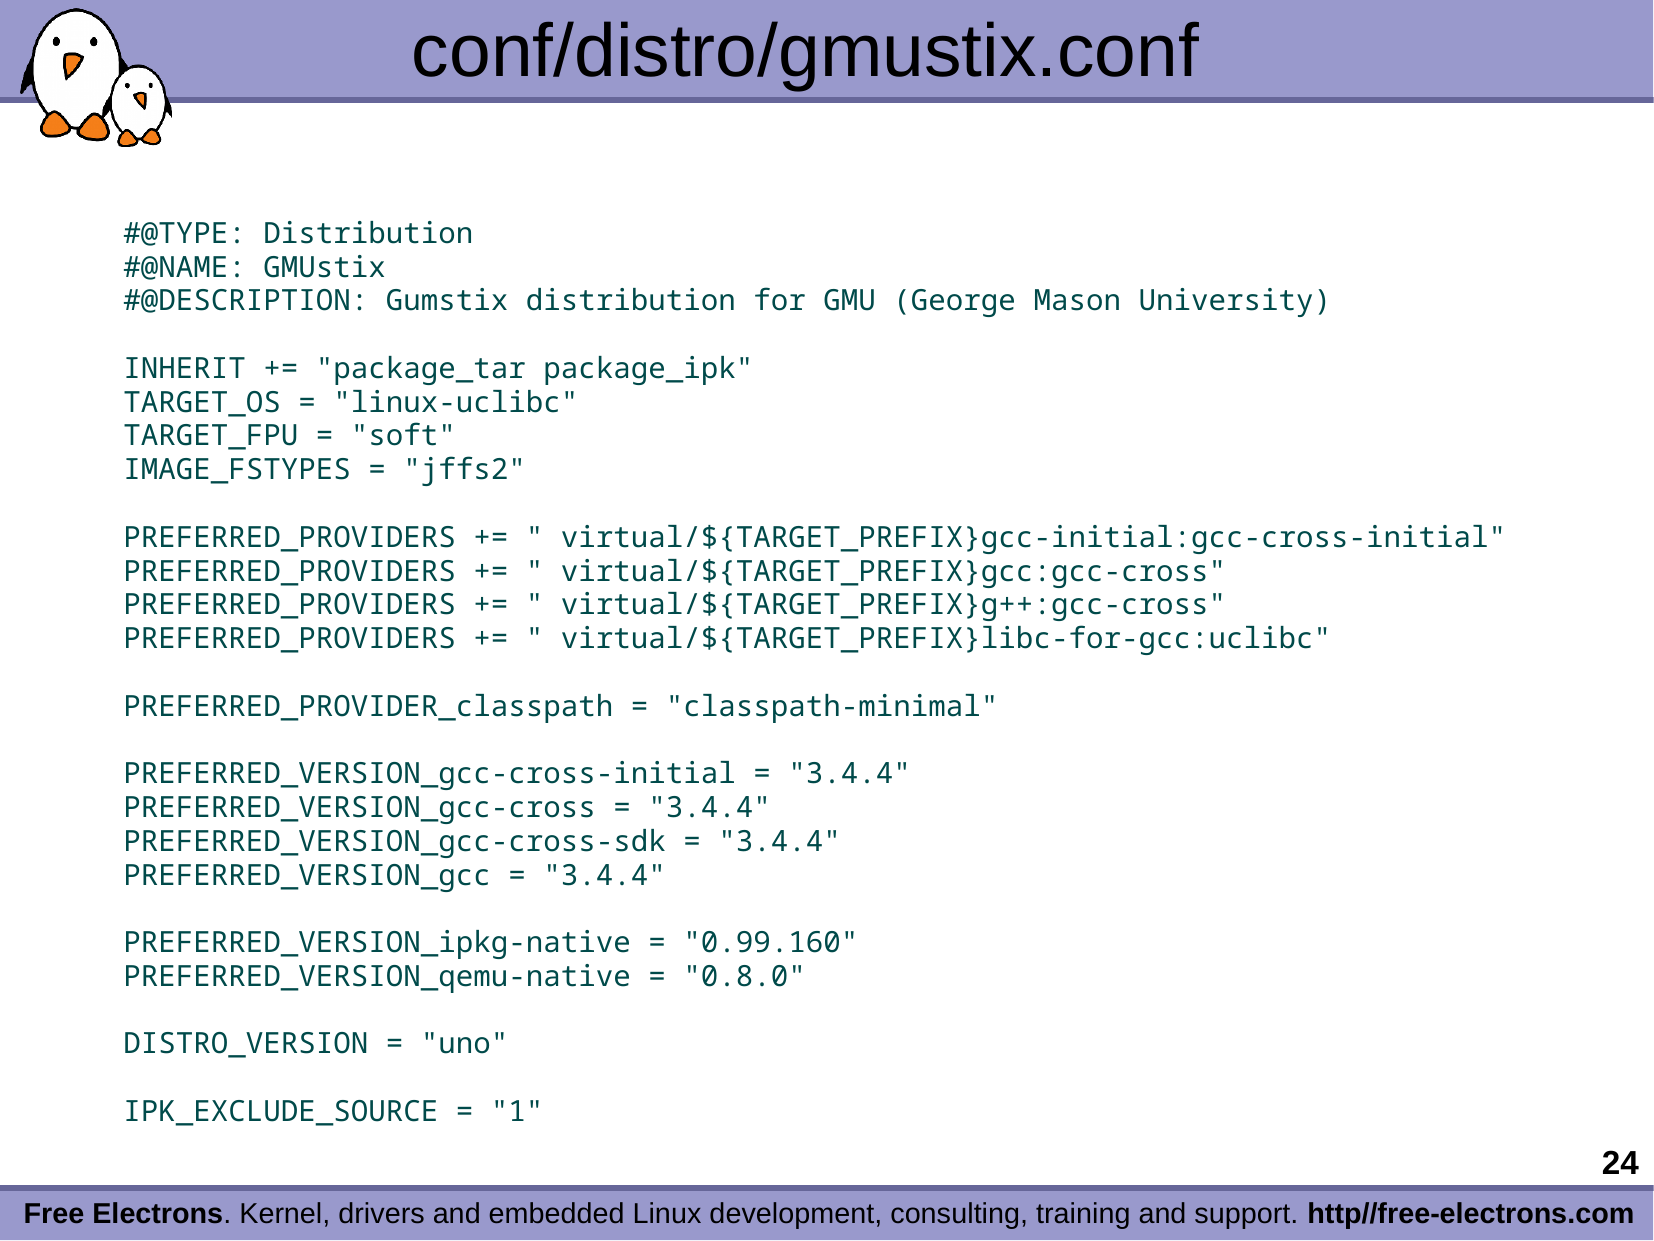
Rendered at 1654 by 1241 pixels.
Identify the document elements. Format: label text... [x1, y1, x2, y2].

picture [20, 8, 172, 147]
list #@TYPE: Distribution #@NAME: GMUstix #@DESCRIPTION: Gumstix distribution for GMU (George Mason University) INHERIT += "package_tar package_ipk" TARGET_OS = "linux-uclibc" TARGET_FPU = "soft" IMAGE_FSTYPES = "jffs2" PREFERRED_PROVIDERS += " virtual/${TARGET_PREFIX}gcc-initial:gcc-cross-initial" PREFERRED_PROVIDERS += " virtual/${TARGET_PREFIX}gcc:gcc-cross" PREFERRED_PROVIDERS += " virtual/${TARGET_PREFIX}g++:gcc-cross" PREFERRED_PROVIDERS += " virtual/${TARGET_PREFIX}libc-for-gcc:uclibc" PREFERRED_PROVIDER_classpath = "classpath-minimal" PREFERRED_VERSION_gcc-cross-initial = "3.4.4" PREFERRED_VERSION_gcc-cross = "3.4.4" PREFERRED_VERSION_gcc-cross-sdk = "3.4.4" PREFERRED_VERSION_gcc = "3.4.4" PREFERRED_VERSION_ipkg-native = "0.99.160" PREFERRED_VERSION_qemu-native = "0.8.0" DISTRO_VERSION = "uno" IPK_EXCLUDE_SOURCE = "1" [105, 216, 1518, 1066]
title conf/distro/gmustix.conf [60, 0, 1551, 101]
